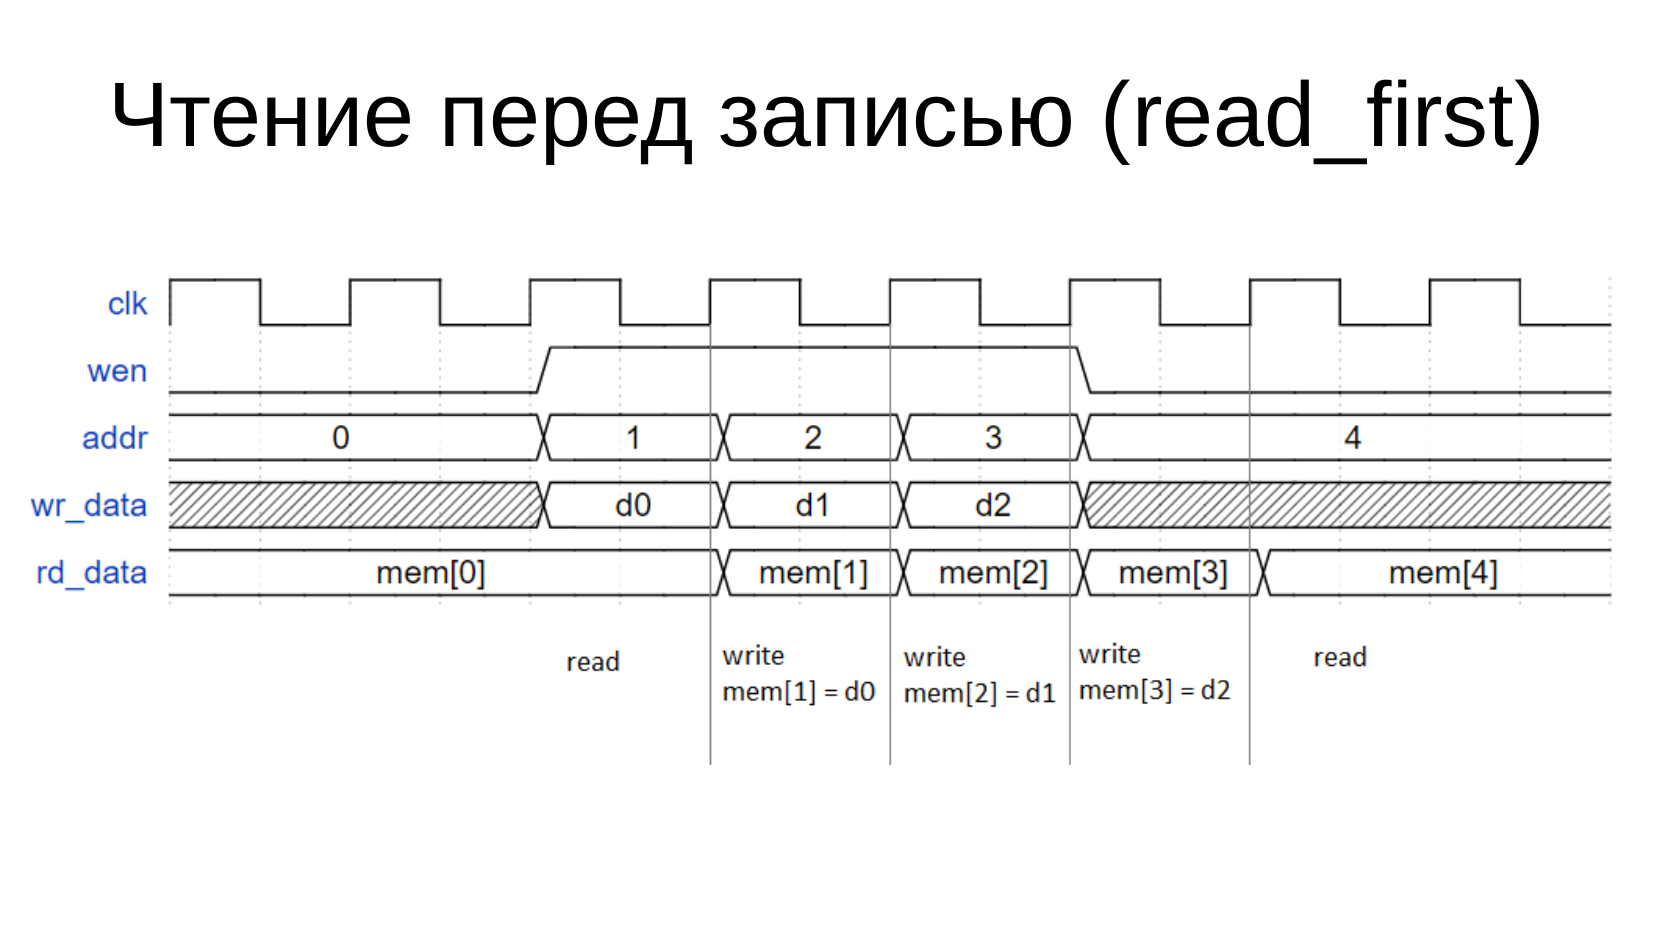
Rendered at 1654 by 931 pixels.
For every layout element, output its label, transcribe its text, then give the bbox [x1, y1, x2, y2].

title Чтение перед записью (read_first) [82, 37, 1571, 193]
picture [30, 274, 1615, 766]
